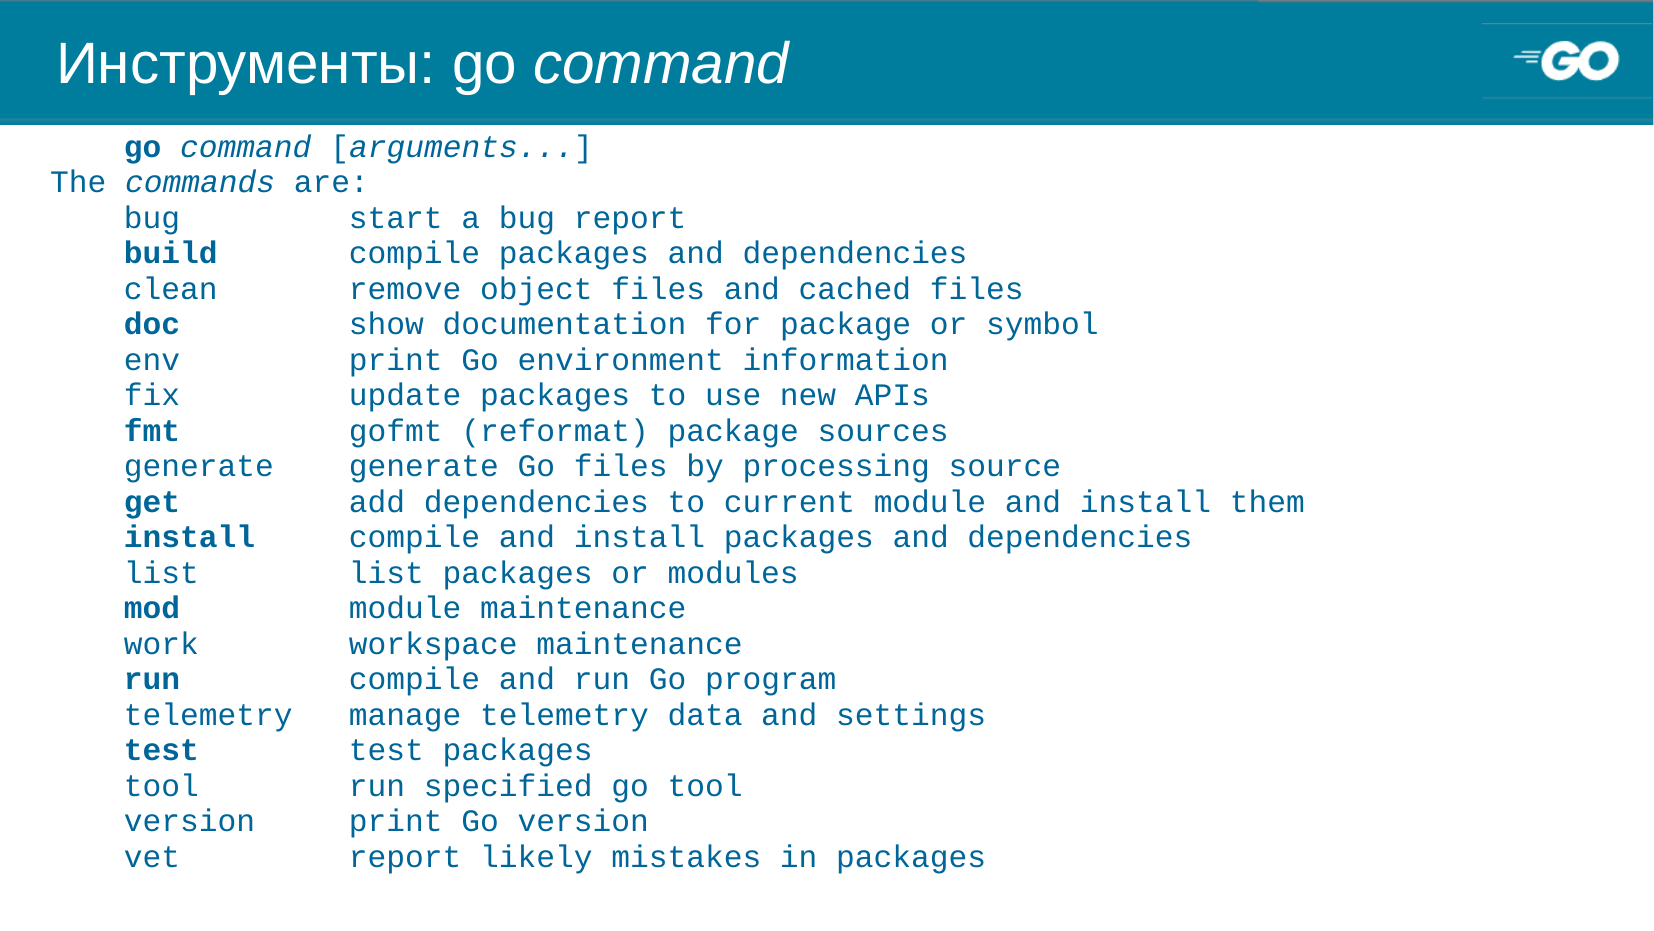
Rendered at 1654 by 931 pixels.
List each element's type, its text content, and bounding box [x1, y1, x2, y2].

text_box go command [arguments...] The commands are: bug start a bug report build compile packages and dependencies clean remove object files and cached files doc show documentation for package or symbol env print Go environment information fix update packages to use new APIs fmt gofmt (reformat) package sources generate generate Go files by processing source get add dependencies to current module and install them install compile and install packages and dependencies list list packages or modules mod module maintenance work workspace maintenance run compile and run Go program telemetry manage telemetry data and settings test test packages tool run specified go tool version print Go version vet report likely mistakes in packages [35, 124, 1619, 898]
picture [1542, 41, 1619, 81]
text_box Инструменты: go command [41, 23, 1495, 104]
